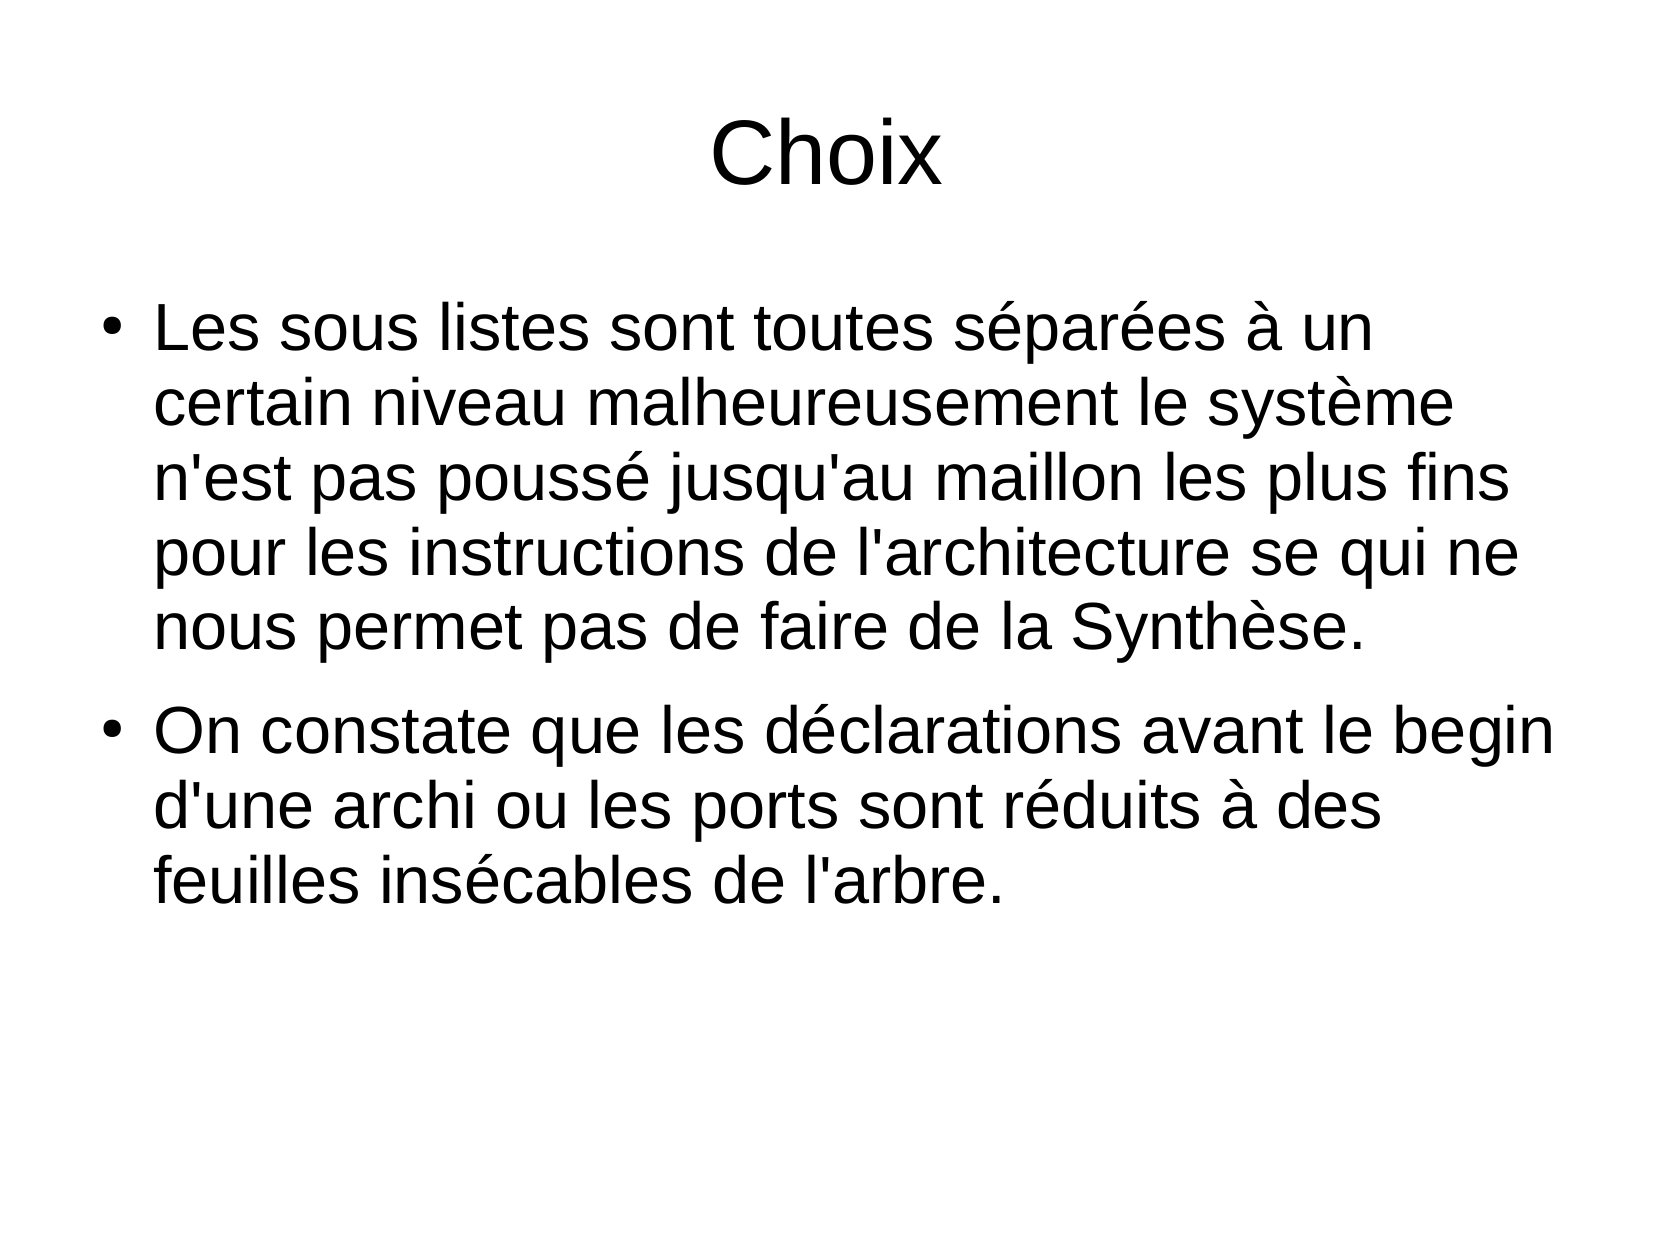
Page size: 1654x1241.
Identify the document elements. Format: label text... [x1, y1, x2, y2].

title Choix [82, 49, 1571, 257]
list Les sous listes sont toutes séparées à un certain niveau malheureusement le système n'est pas poussé jusqu'au maillon les plus fins pour les instructions de l'architecture se qui ne nous permet pas de faire de la Synthèse. On constate que les déclarations avant le begin d'une archi ou les ports sont réduits à des feuilles insécables de l'arbre. [82, 290, 1571, 1010]
